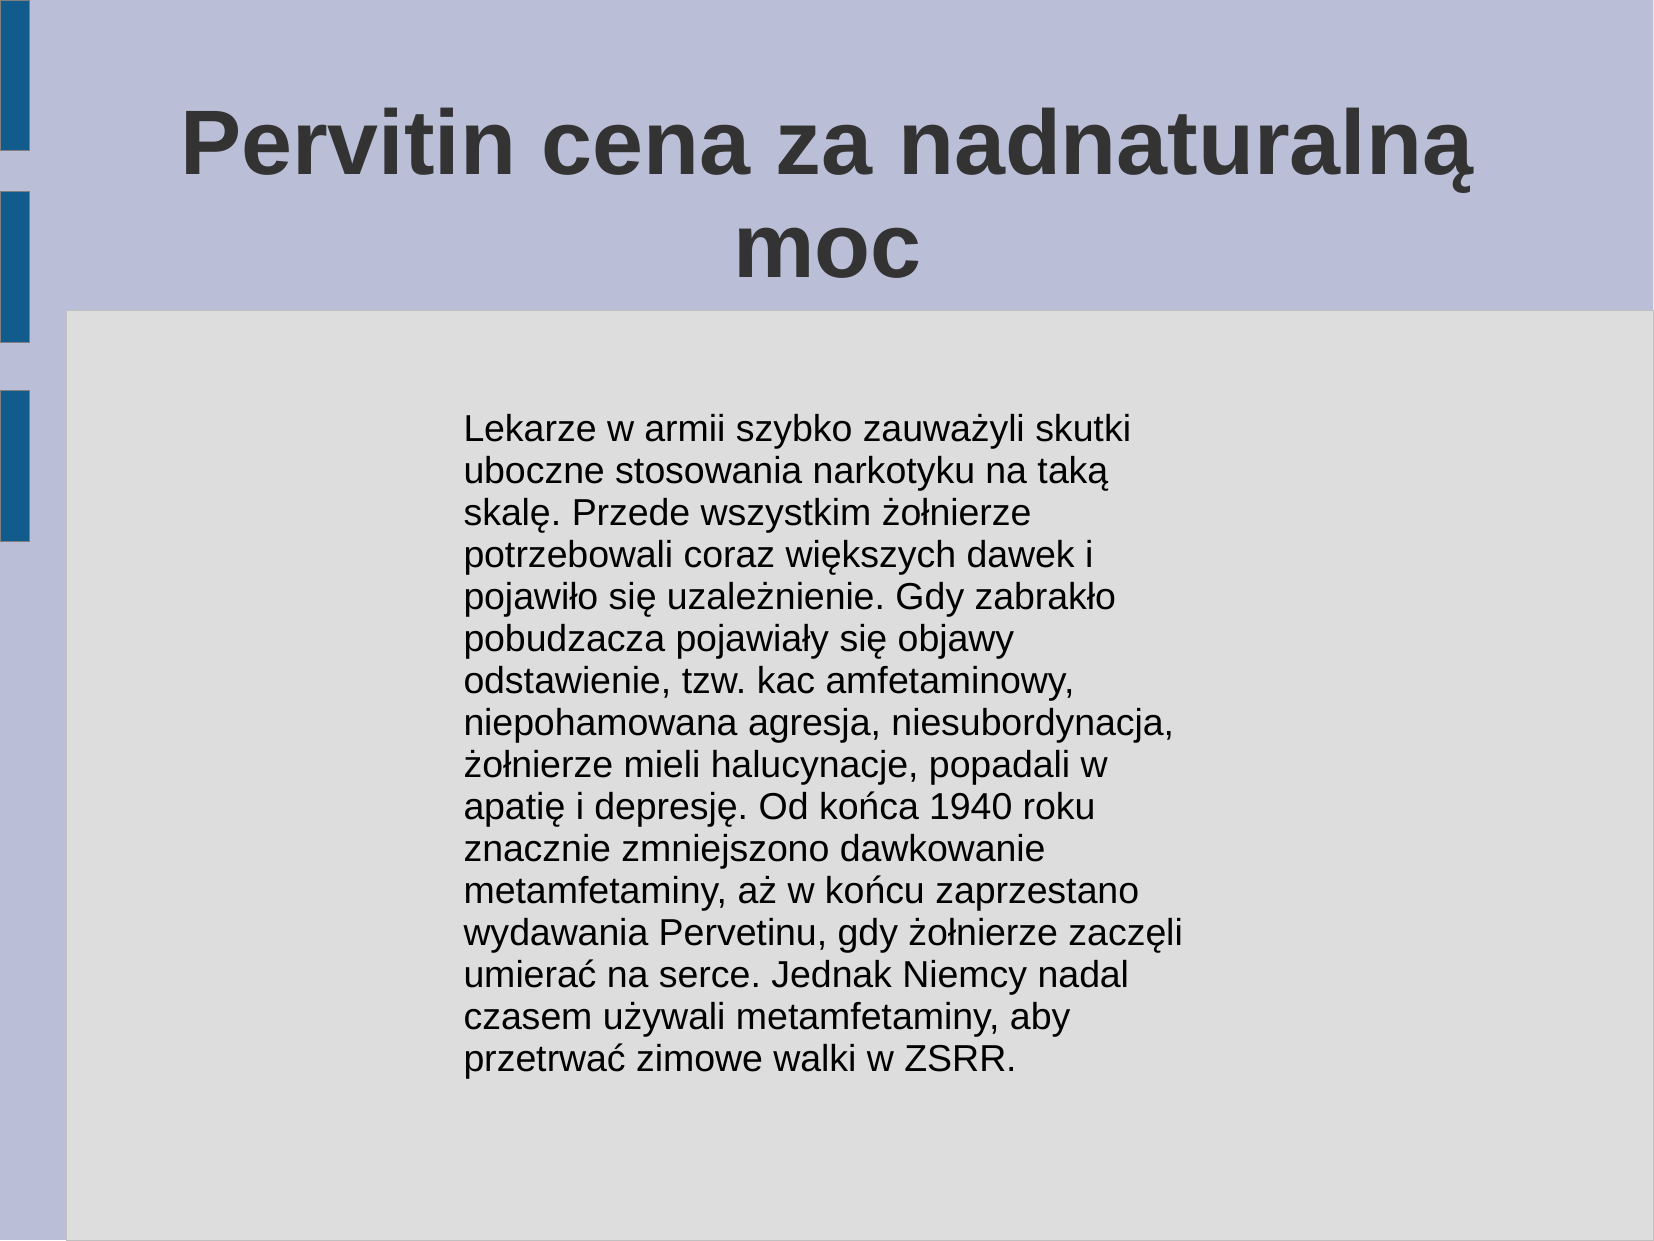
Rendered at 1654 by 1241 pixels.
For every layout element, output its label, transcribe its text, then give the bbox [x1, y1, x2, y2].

title Pervitin cena za nadnaturalną moc [121, 91, 1534, 299]
text_box Lekarze w armii szybko zauważyli skutki uboczne stosowania narkotyku na taką skalę. Przede wszystkim żołnierze potrzebowali coraz większych dawek i pojawiło się uzależnienie. Gdy zabrakło pobudzacza pojawiały się objawy odstawienie, tzw. kac amfetaminowy, niepohamowana agresja, niesubordynacja, żołnierze mieli halucynacje, popadali w apatię i depresję. Od końca 1940 roku znacznie zmniejszono dawkowanie metamfetaminy, aż w końcu zaprzestano wydawania Pervetinu, gdy żołnierze zaczęli umierać na serce. Jednak Niemcy nadal czasem używali metamfetaminy, aby przetrwać zimowe walki w ZSRR. [448, 399, 1217, 1241]
